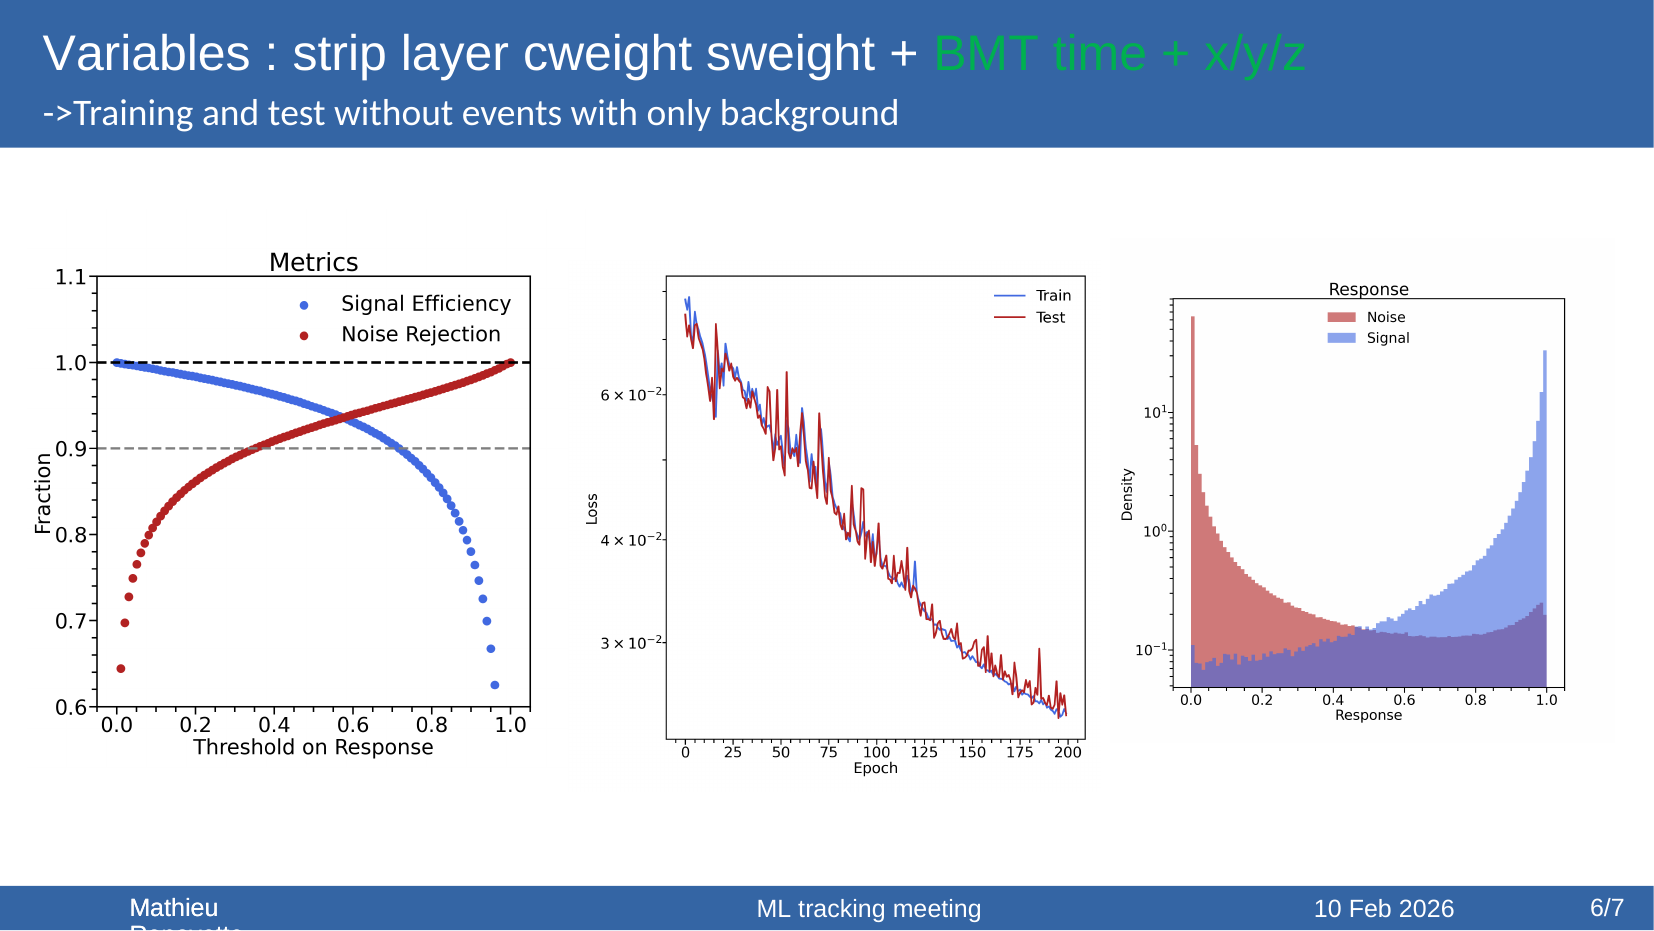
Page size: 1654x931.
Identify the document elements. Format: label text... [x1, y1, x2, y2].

text_box Variables : strip layer cweight sweight + BMT time + x/y/z [27, 18, 1536, 92]
picture [27, 209, 1101, 792]
text_box [226, 885, 1654, 931]
text_box 6/7 [1575, 885, 1654, 930]
text_box ->Training and test without events with only background [27, 79, 935, 141]
text_box 10 Feb 2026 [1299, 887, 1536, 931]
text_box ML tracking meeting [734, 887, 1010, 931]
picture [1110, 238, 1615, 743]
text_box Mathieu Ronayette [114, 885, 355, 929]
text_box [0, 0, 1654, 148]
text_box [0, 885, 131, 931]
